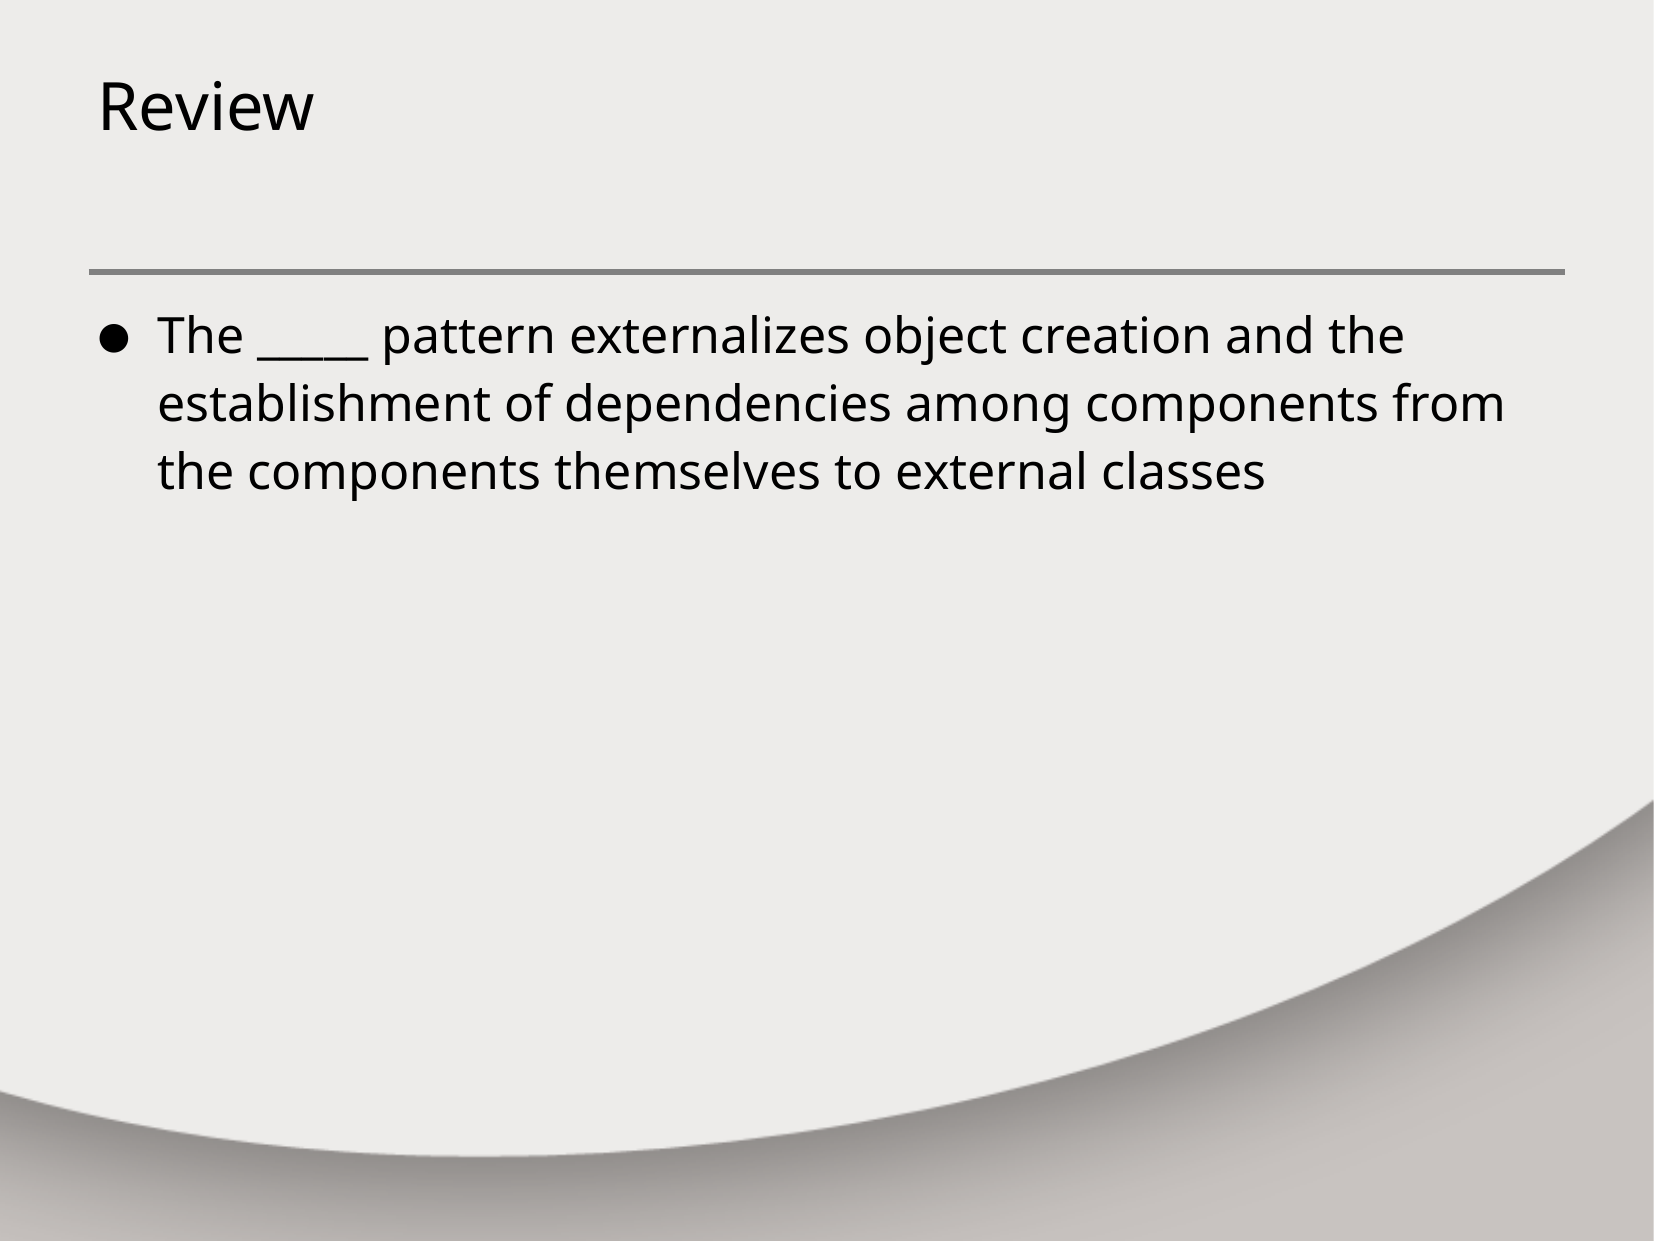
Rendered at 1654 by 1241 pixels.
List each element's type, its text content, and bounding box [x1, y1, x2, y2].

list The _____ pattern externalizes object creation and the establishment of dependencies among components from the components themselves to external classes [97, 300, 1561, 1163]
title Review [97, 75, 1561, 226]
picture [0, 0, 1654, 1241]
